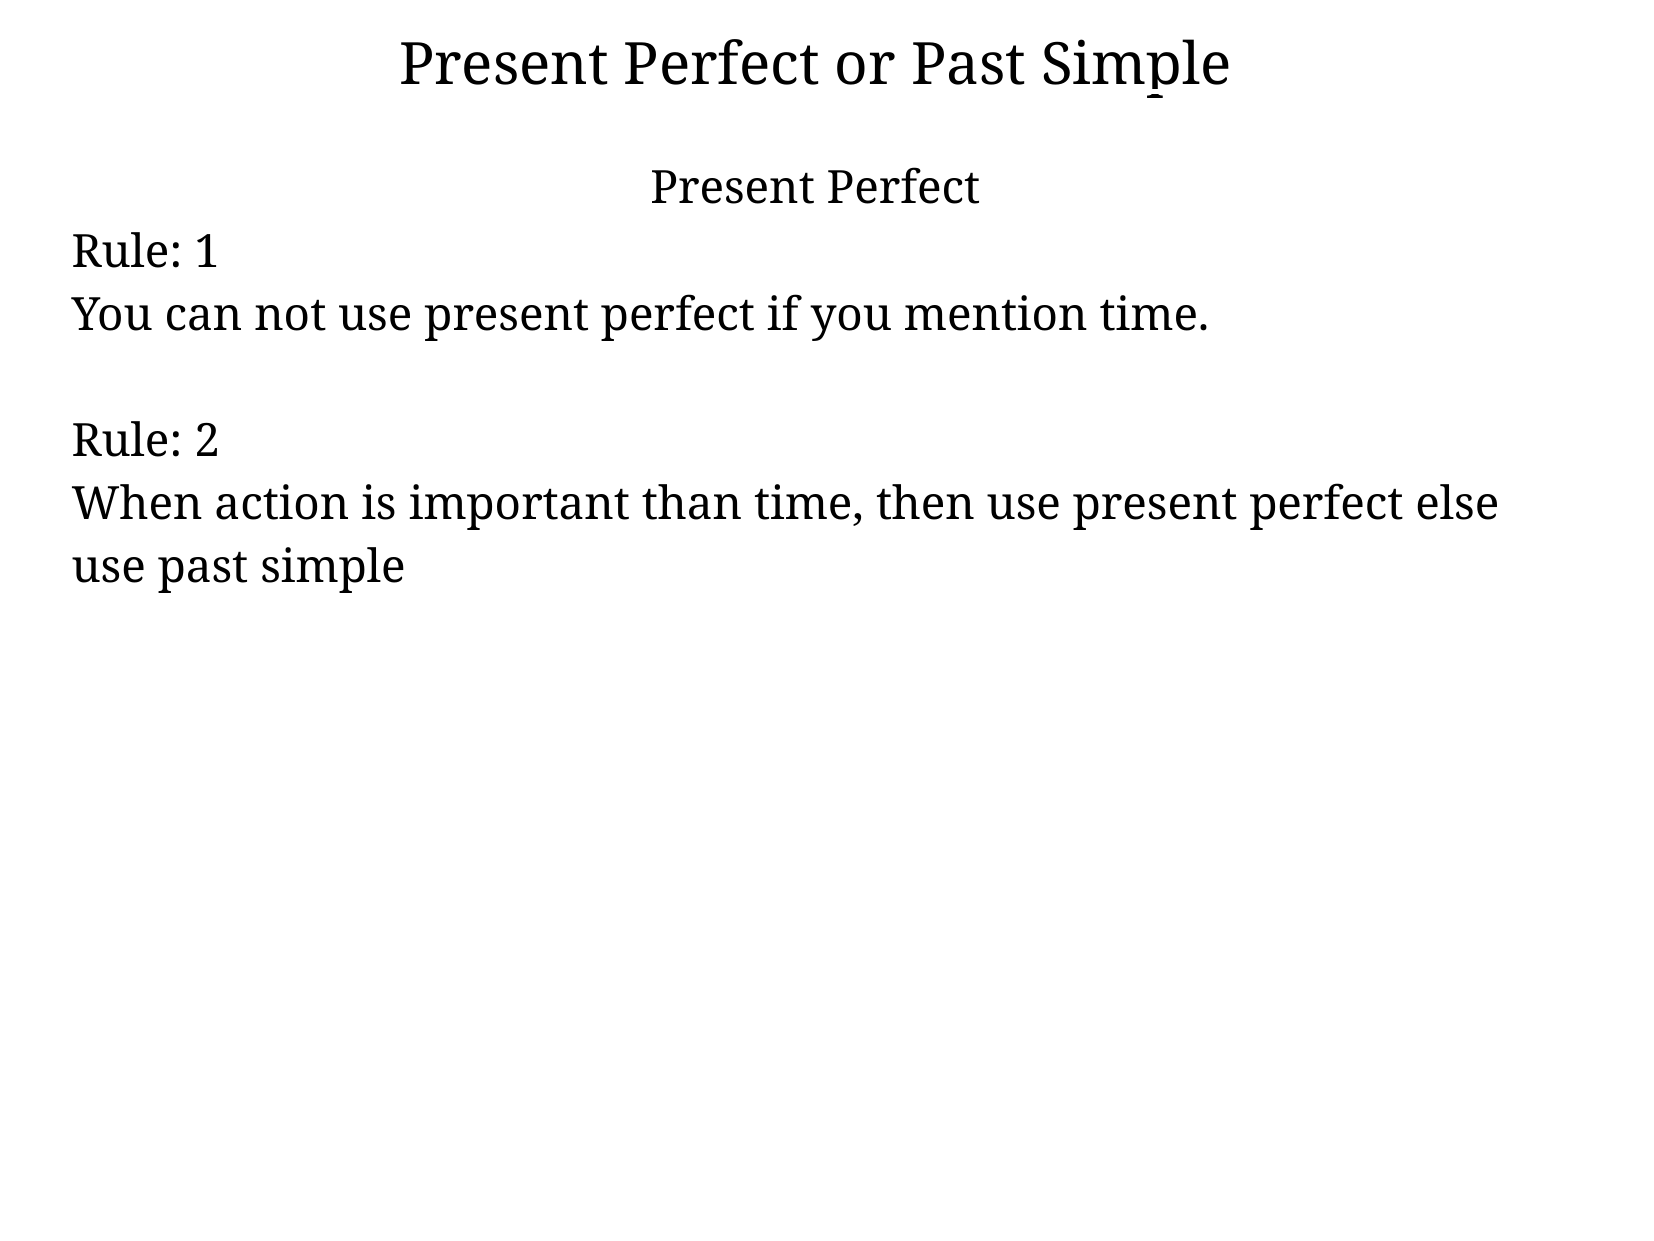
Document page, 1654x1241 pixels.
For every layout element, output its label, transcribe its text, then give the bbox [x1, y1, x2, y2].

text_box Present Perfect or Past Simple Present Perfect Rule: 1 You can not use present perfect if you mention time. Rule: 2 When action is important than time, then use present perfect else use past simple [71, 31, 1560, 1140]
